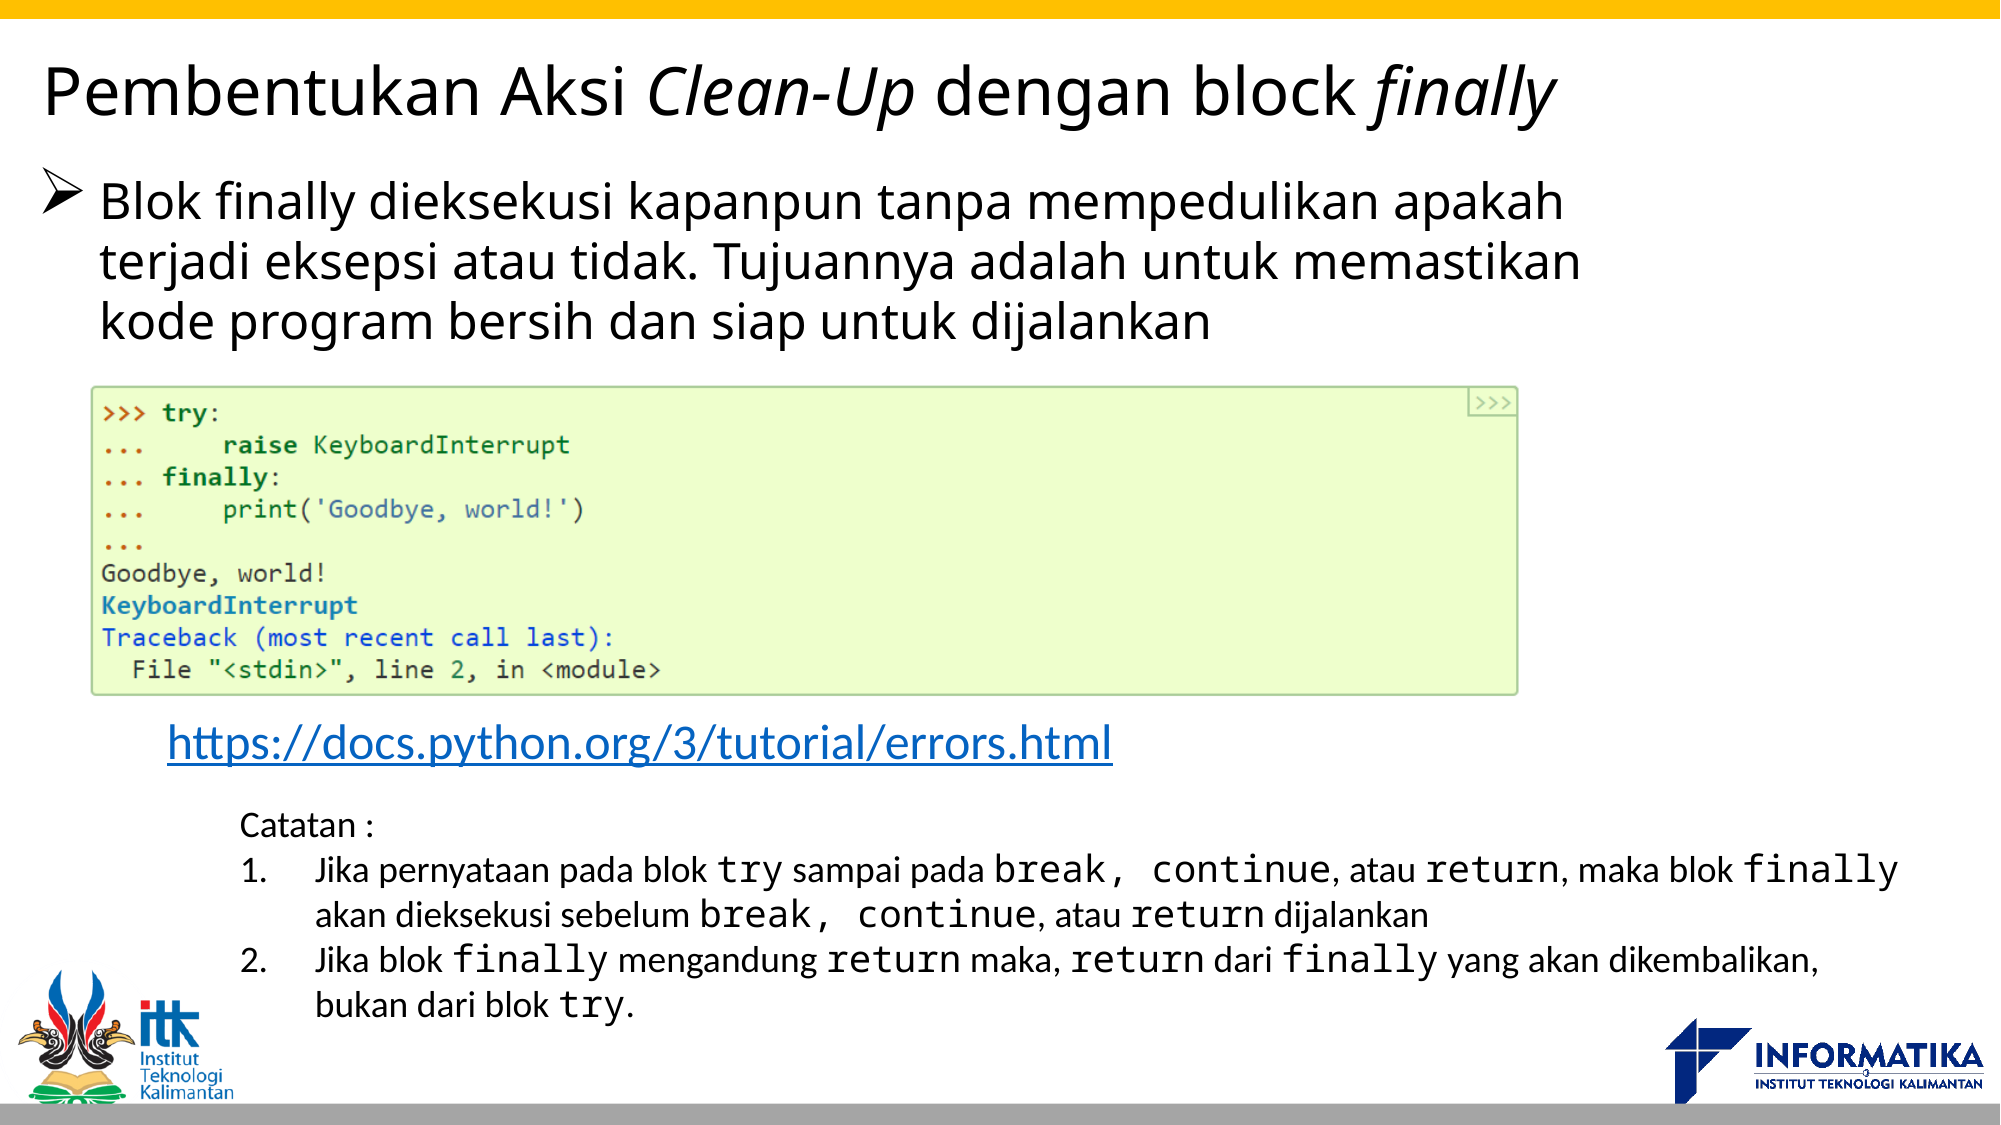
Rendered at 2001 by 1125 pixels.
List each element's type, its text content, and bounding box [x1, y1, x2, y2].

text_box [0, 0, 2000, 19]
text_box Catatan : Jika pernyataan pada blok try sampai pada break, continue, atau return, maka blok finally akan dieksekusi sebelum break, continue, atau return dijalankan Jika blok finally mengandung return maka, return dari finally yang akan dikembalikan, bukan dari blok try. [224, 792, 1922, 1033]
picture [0, 936, 252, 1103]
title Pembentukan Aksi Clean-Up dengan block finally [22, 38, 1887, 162]
picture [86, 381, 1521, 702]
picture [1664, 1017, 1984, 1103]
text_box Blok finally dieksekusi kapanpun tanpa mempedulikan apakah terjadi eksepsi atau tidak. Tujuannya adalah untuk memastikan kode program bersih dan siap untuk dijalankan [22, 162, 1692, 357]
text_box https://docs.python.org/3/tutorial/errors.html [152, 702, 1128, 777]
